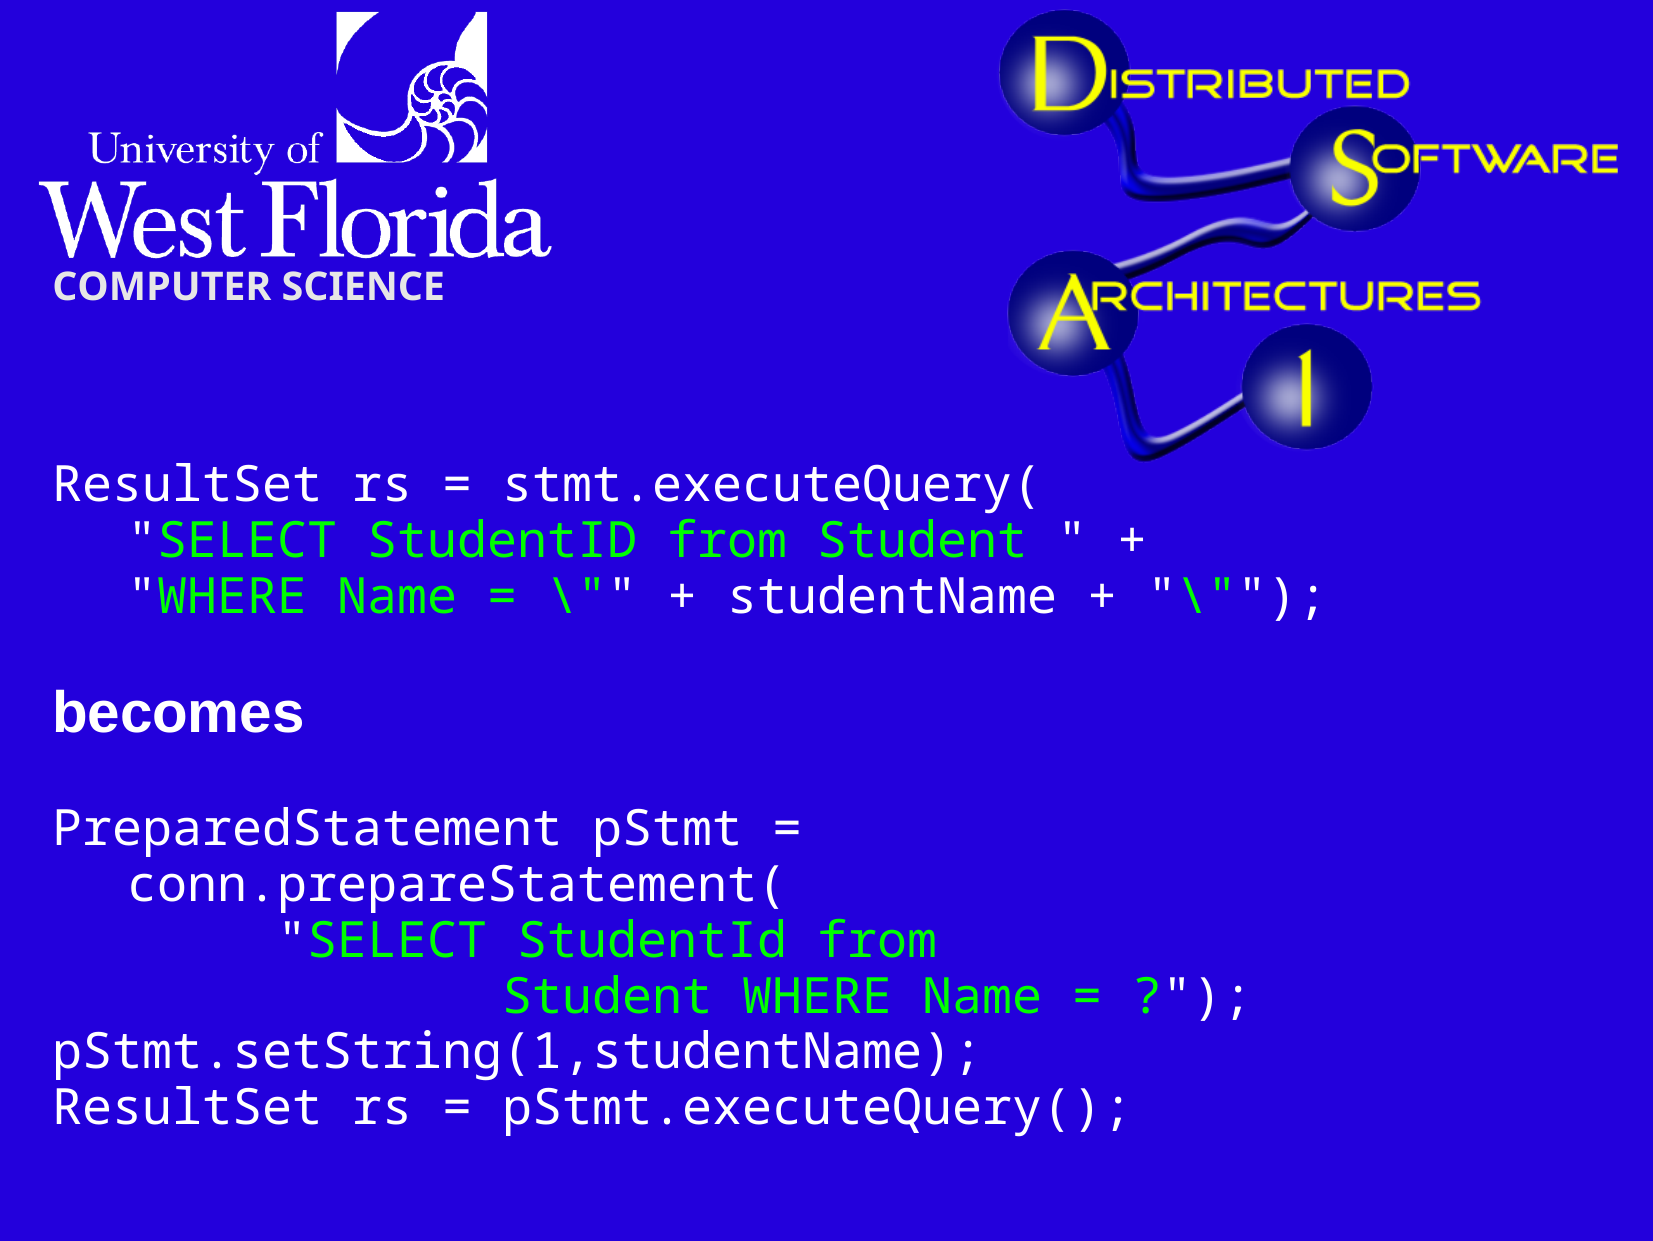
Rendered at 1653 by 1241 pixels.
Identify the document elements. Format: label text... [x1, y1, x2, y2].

text_box COMPUTER SCIENCE [37, 262, 563, 316]
picture [910, 0, 1653, 506]
picture [37, 0, 559, 262]
text_box ResultSet rs = stmt.executeQuery( "SELECT StudentID from Student " + "WHERE Name = \"" + studentName + "\""); becomes PreparedStatement pStmt = conn.prepareStatement( "SELECT StudentId from Student WHERE Name = ?"); pStmt.setString(1,studentName); ResultSet rs = pStmt.executeQuery(); [37, 450, 1388, 801]
